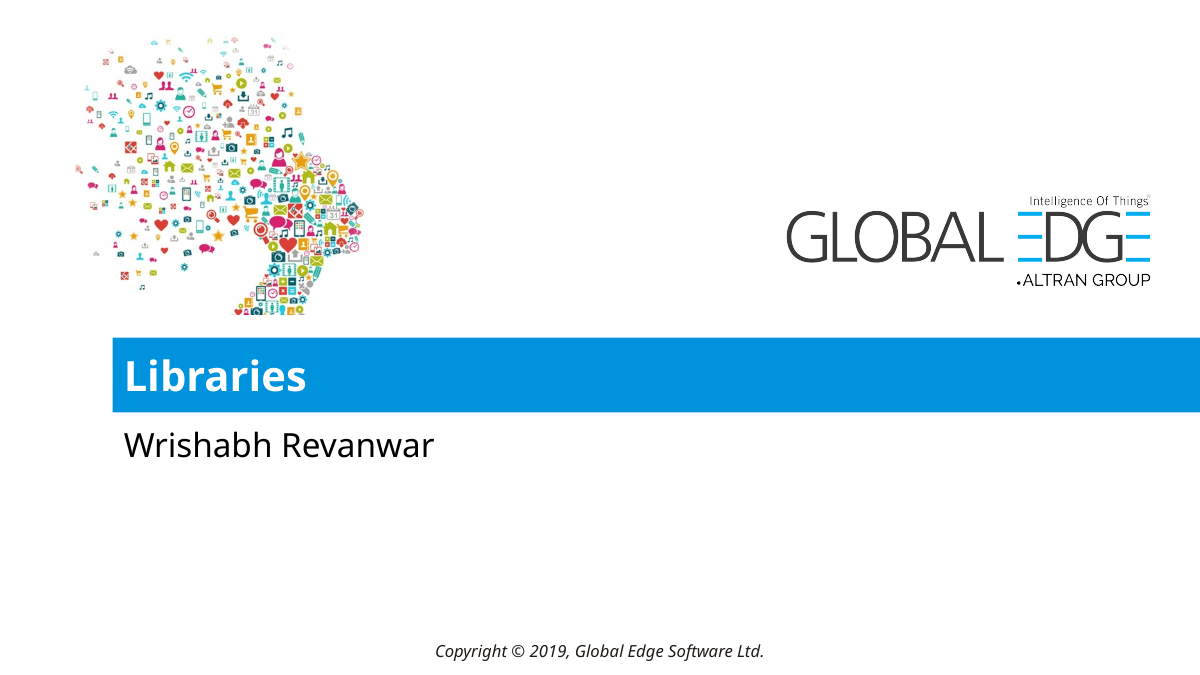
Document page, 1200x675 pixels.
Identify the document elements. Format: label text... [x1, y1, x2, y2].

title Libraries [112, 337, 1200, 413]
list Wrishabh Revanwar [112, 412, 975, 475]
picture [779, 184, 1158, 296]
picture [75, 0, 377, 315]
